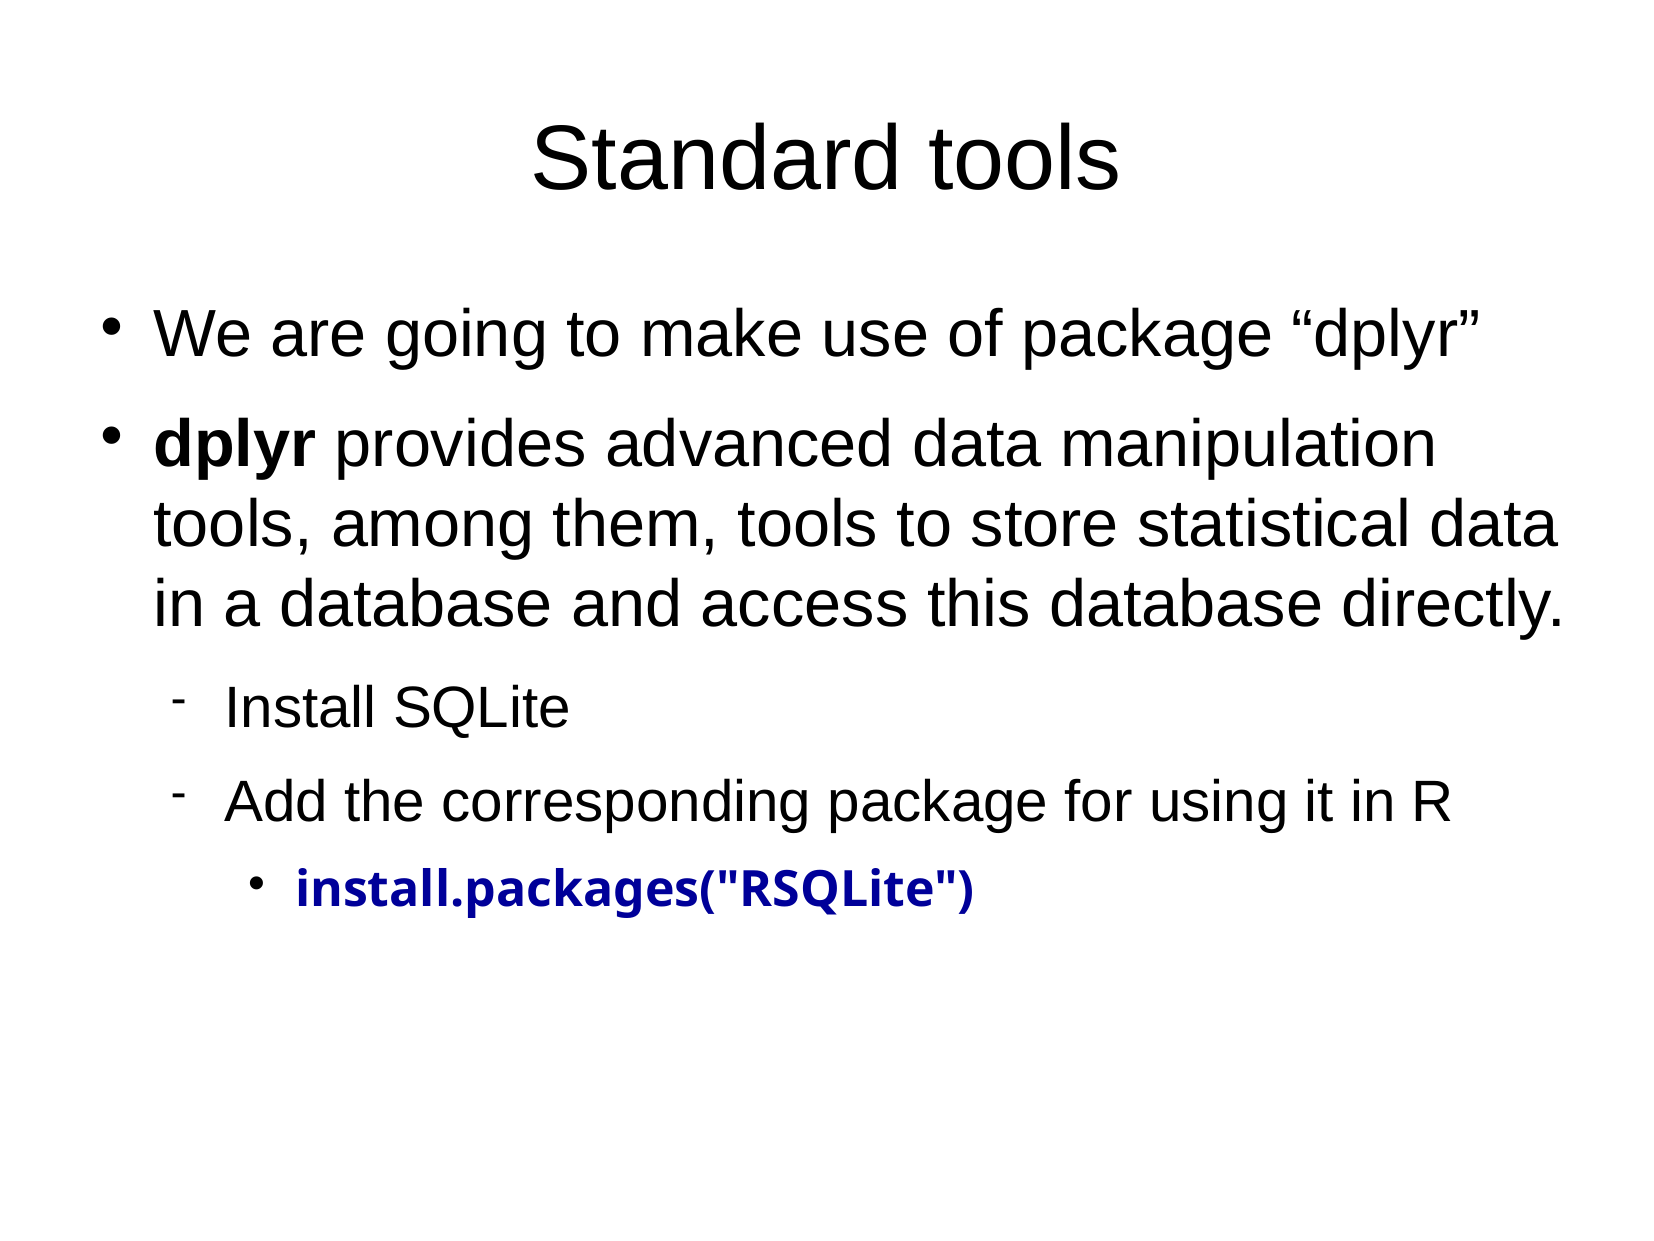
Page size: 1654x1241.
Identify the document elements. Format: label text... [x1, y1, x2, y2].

text_box Standard tools [82, 49, 1571, 257]
text_box We are going to make use of package “dplyr” dplyr provides advanced data manipulation tools, among them, tools to store statistical data in a database and access this database directly. Install SQLite Add the corresponding package for using it in R install.packages("RSQLite") [82, 290, 1571, 1010]
